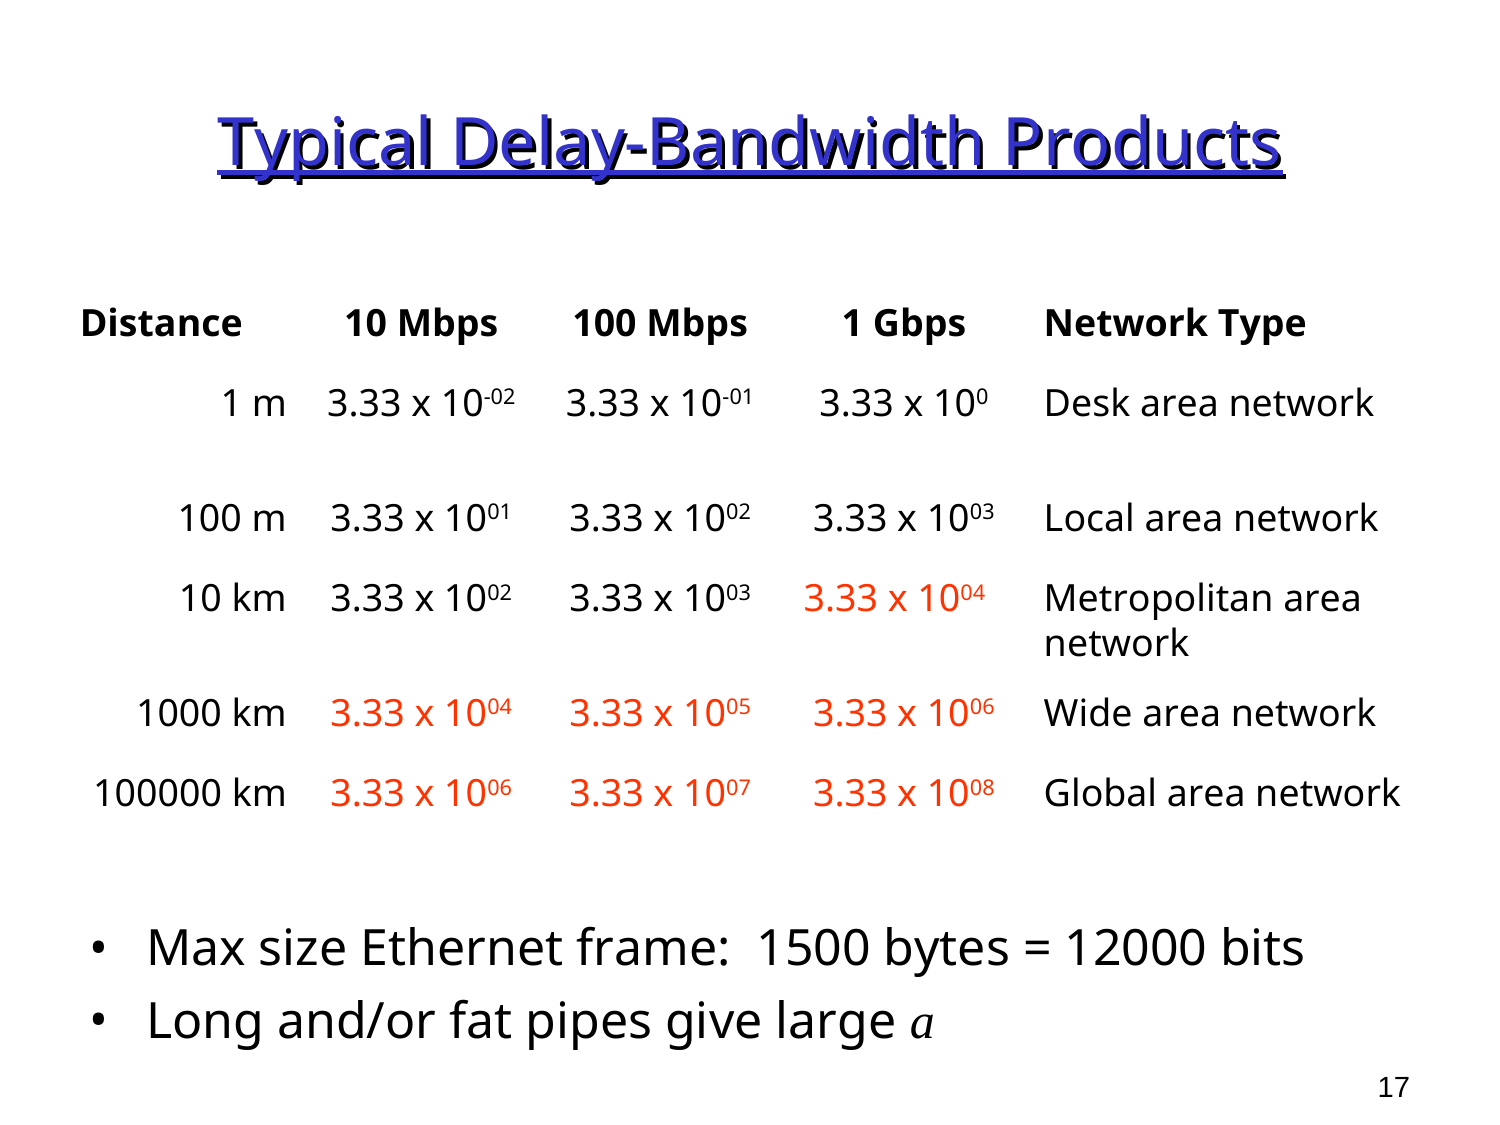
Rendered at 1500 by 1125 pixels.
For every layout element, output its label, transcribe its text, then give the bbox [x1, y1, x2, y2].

table_cell 3.33 x 1003 [541, 566, 779, 681]
table_cell Local area network [1029, 486, 1429, 566]
table_header Distance [65, 291, 302, 371]
table_cell 100000 km [65, 761, 302, 876]
table_cell 3.33 x 1006 [302, 761, 541, 876]
table_cell Global area network [1029, 761, 1429, 876]
table_cell 3.33 x 100 [779, 371, 1029, 486]
table_cell 3.33 x 1007 [541, 761, 779, 876]
table_cell Desk area network [1029, 371, 1429, 486]
table_cell 3.33 x 1008 [779, 761, 1029, 876]
table_cell 3.33 x 1003 [779, 486, 1029, 566]
table_cell 3.33 x 1001 [302, 486, 541, 566]
table_cell 3.33 x 1005 [541, 681, 779, 761]
table_header 1 Gbps [779, 291, 1029, 371]
table_cell 3.33 x 1002 [302, 566, 541, 681]
table_cell 3.33 x 10-02 [302, 371, 541, 486]
table_cell 10 km [65, 566, 302, 681]
table_cell 1 m [65, 371, 302, 486]
table_cell Metropolitan area network [1029, 566, 1429, 681]
table_cell 1000 km [65, 681, 302, 761]
list Max size Ethernet frame: 1500 bytes = 12000 bits Long and/or fat pipes give large a [75, 908, 1426, 1112]
table_cell 3.33 x 1002 [541, 486, 779, 566]
table_header 100 Mbps [541, 291, 779, 371]
table_cell 3.33 x 1004 [779, 566, 1029, 681]
table_header Network Type [1029, 291, 1429, 371]
table_cell 3.33 x 10-01 [541, 371, 779, 486]
table_cell 3.33 x 1004 [302, 681, 541, 761]
table_cell 3.33 x 1006 [779, 681, 1029, 761]
title Typical Delay-Bandwidth Products [75, 45, 1426, 233]
table_cell Wide area network [1029, 681, 1429, 761]
table_header 10 Mbps [302, 291, 541, 371]
table_cell 100 m [65, 486, 302, 566]
